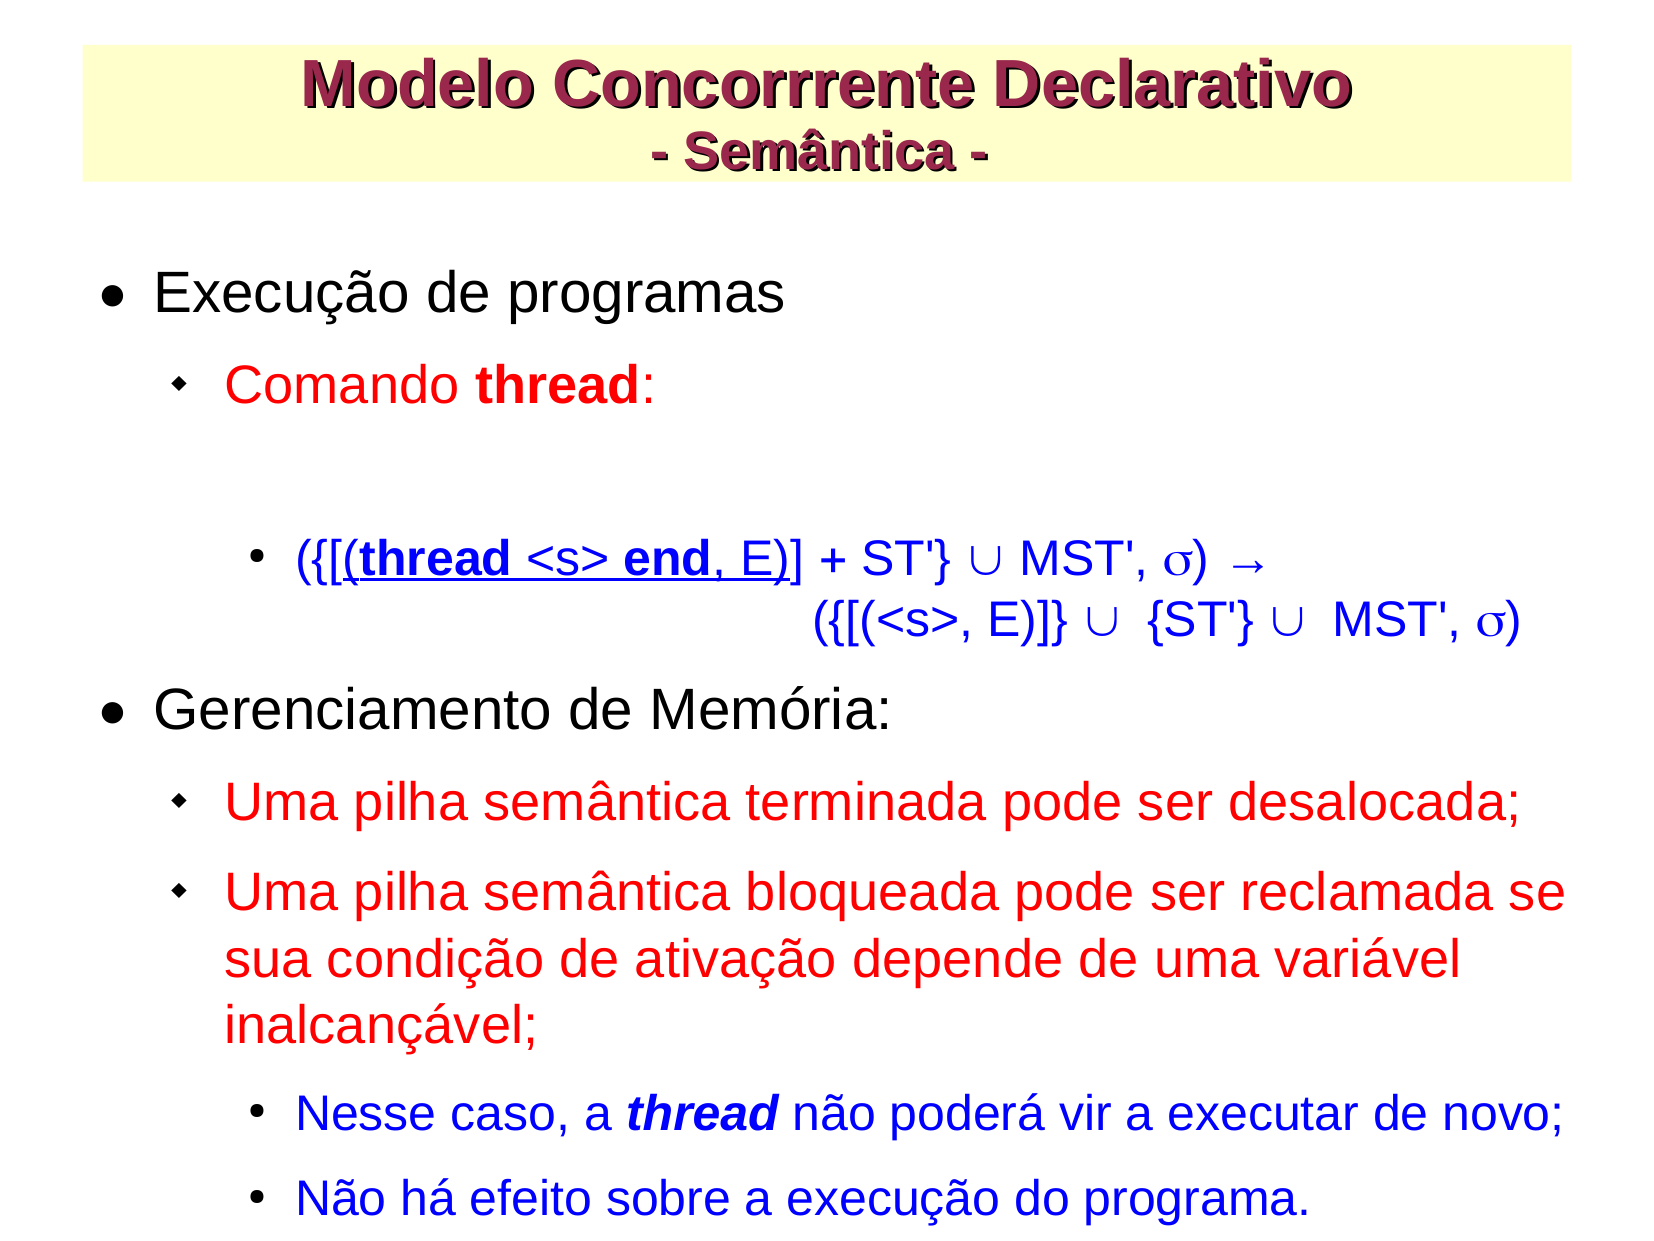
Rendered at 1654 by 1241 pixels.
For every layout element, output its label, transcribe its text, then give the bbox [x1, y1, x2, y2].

title Modelo Concorrrente Declarativo - Semântica - [82, 44, 1571, 182]
list Execução de programas Comando thread: ({[(thread <s> end, E)] + ST'}  MST', ) → ({[(<s>, E)]}  {ST'}  MST', ) Gerenciamento de Memória: Uma pilha semântica terminada pode ser desalocada; Uma pilha semântica bloqueada pode ser reclamada se sua condição de ativação depende de uma variável inalcançável; Nesse caso, a thread não poderá vir a executar de novo; Não há efeito sobre a execução do programa. [82, 259, 1571, 1241]
